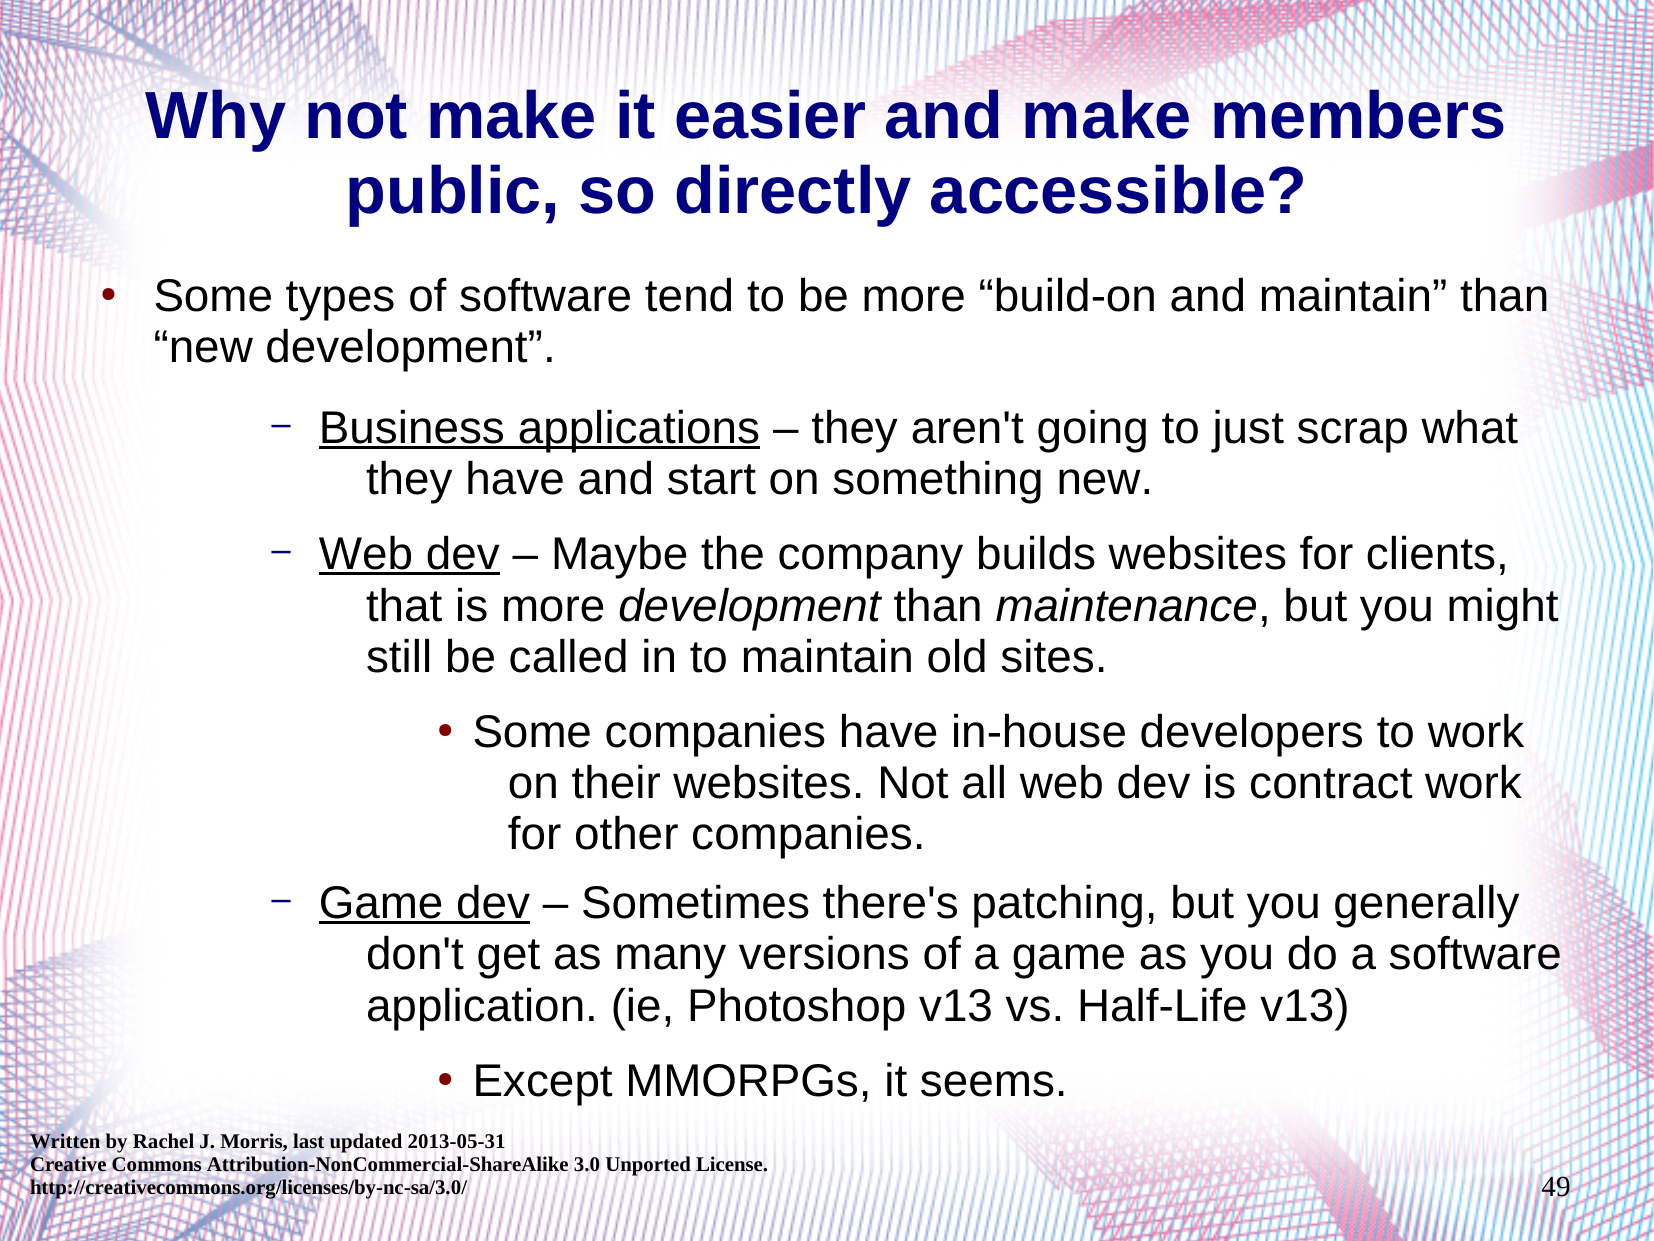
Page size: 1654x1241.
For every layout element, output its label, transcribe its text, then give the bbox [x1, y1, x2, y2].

picture [0, 0, 1654, 1241]
list Some types of software tend to be more “build-on and maintain” than “new development”. Business applications – they aren't going to just scrap what they have and start on something new. Web dev – Maybe the company builds websites for clients, that is more development than maintenance, but you might still be called in to maintain old sites. Some companies have in-house developers to work on their websites. Not all web dev is contract work for other companies. Game dev – Sometimes there's patching, but you generally don't get as many versions of a game as you do a software application. (ie, Photoshop v13 vs. Half-Life v13) Except MMORPGs, it seems. [82, 270, 1571, 1106]
title Why not make it easier and make members public, so directly accessible? [82, 49, 1571, 257]
